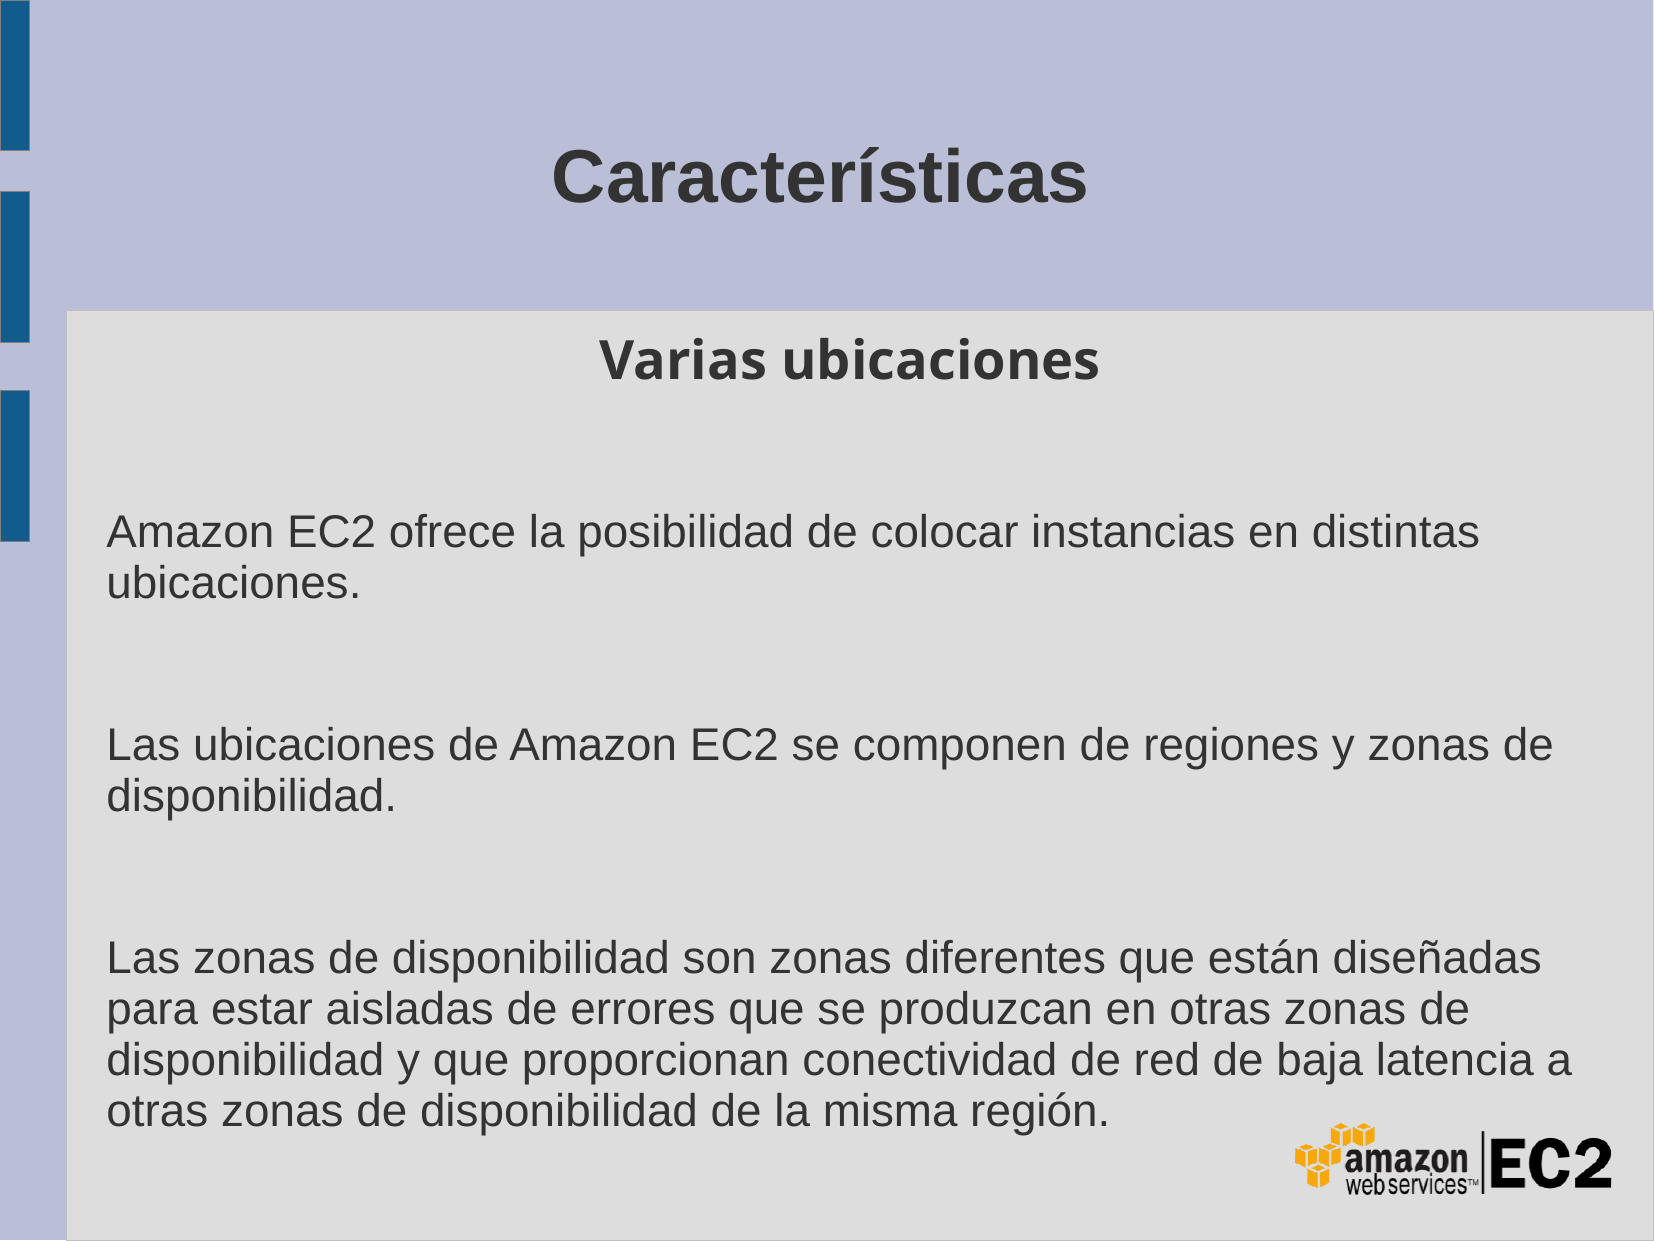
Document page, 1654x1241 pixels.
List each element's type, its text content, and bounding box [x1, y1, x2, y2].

title Características [76, 88, 1565, 266]
list Varias ubicaciones Amazon EC2 ofrece la posibilidad de colocar instancias en distintas ubicaciones. Las ubicaciones de Amazon EC2 se componen de regiones y zonas de disponibilidad. Las zonas de disponibilidad son zonas diferentes que están diseñadas para estar aisladas de errores que se produzcan en otras zonas de disponibilidad y que proporcionan conectividad de red de baja latencia a otras zonas de disponibilidad de la misma región. [106, 321, 1595, 1123]
picture [1255, 1077, 1654, 1241]
